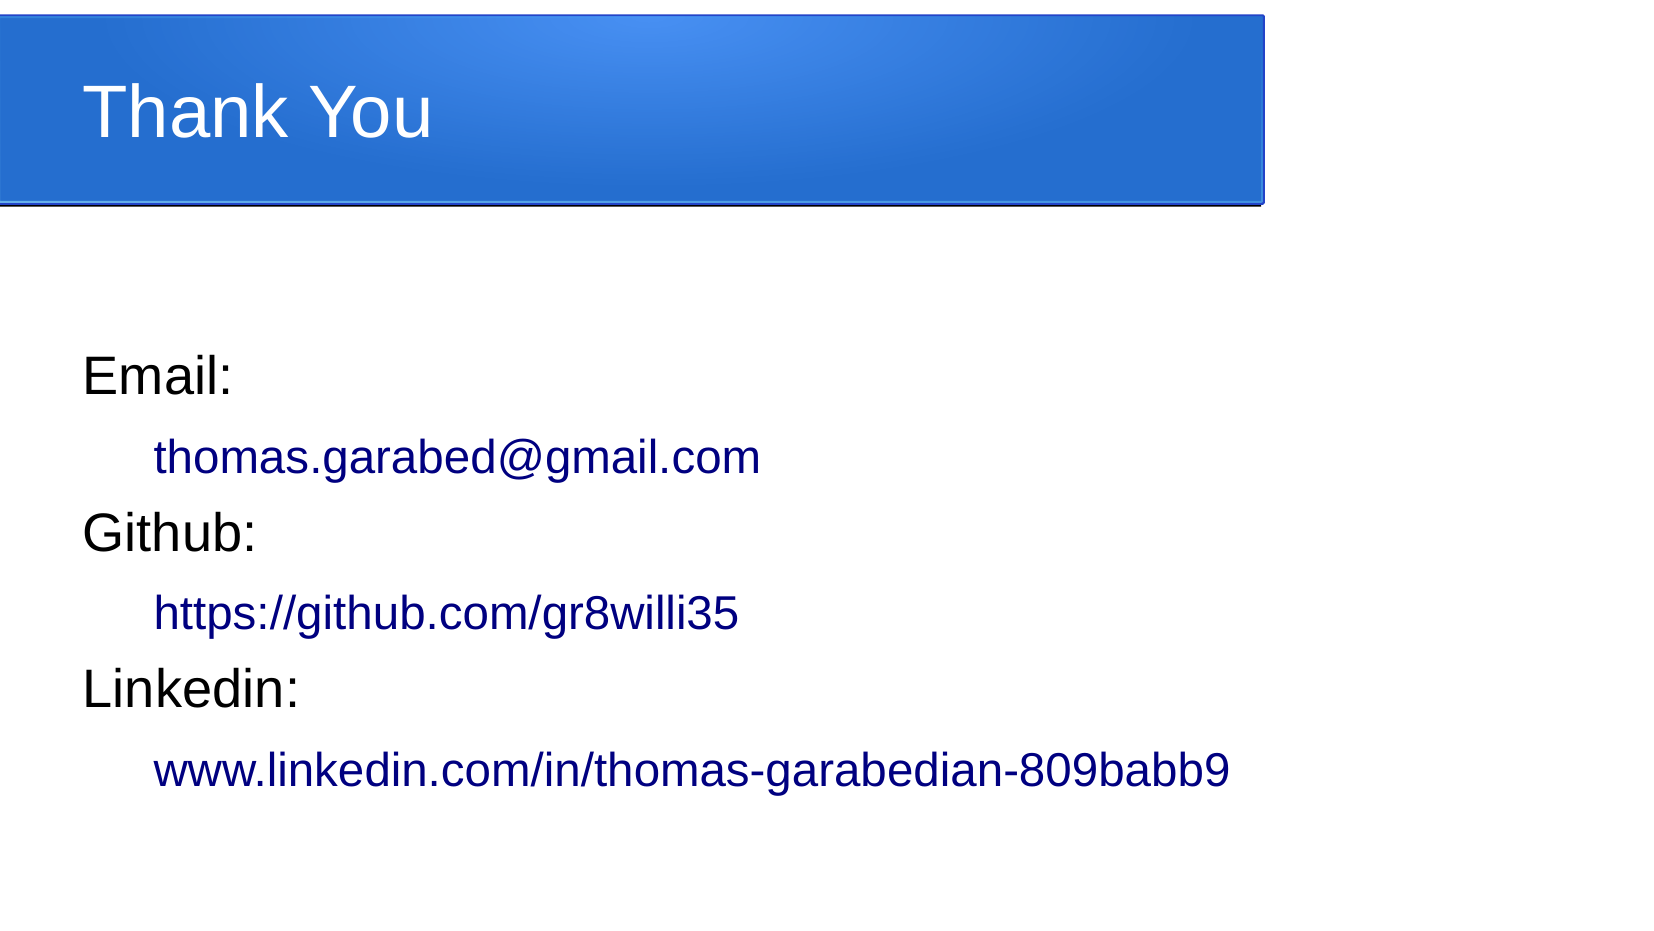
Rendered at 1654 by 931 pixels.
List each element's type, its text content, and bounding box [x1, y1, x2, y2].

title Thank You [82, 35, 1235, 189]
list Email: thomas.garabed@gmail.com Github: https://github.com/gr8willi35 Linkedin: www.linkedin.com/in/thomas-garabedian-809babb9 [11, 345, 1501, 886]
